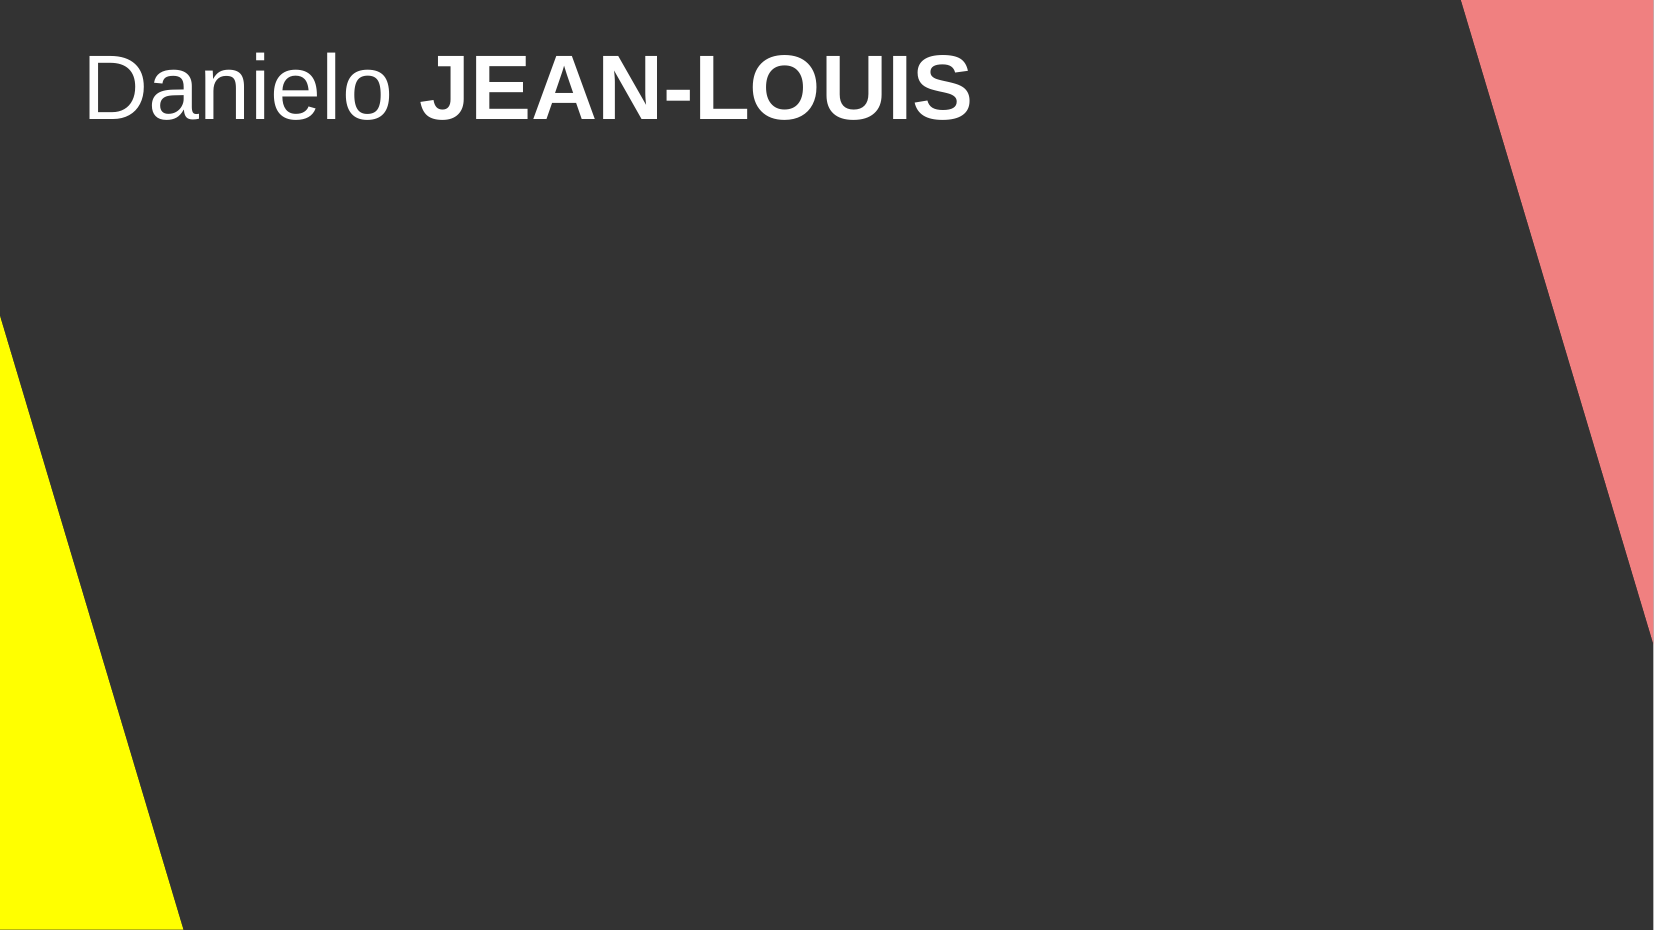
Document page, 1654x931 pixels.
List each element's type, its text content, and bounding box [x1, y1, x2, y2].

text_box [1460, 0, 1654, 647]
subtitle Danielo JEAN-LOUIS [82, 36, 1532, 242]
text_box [0, 316, 184, 930]
